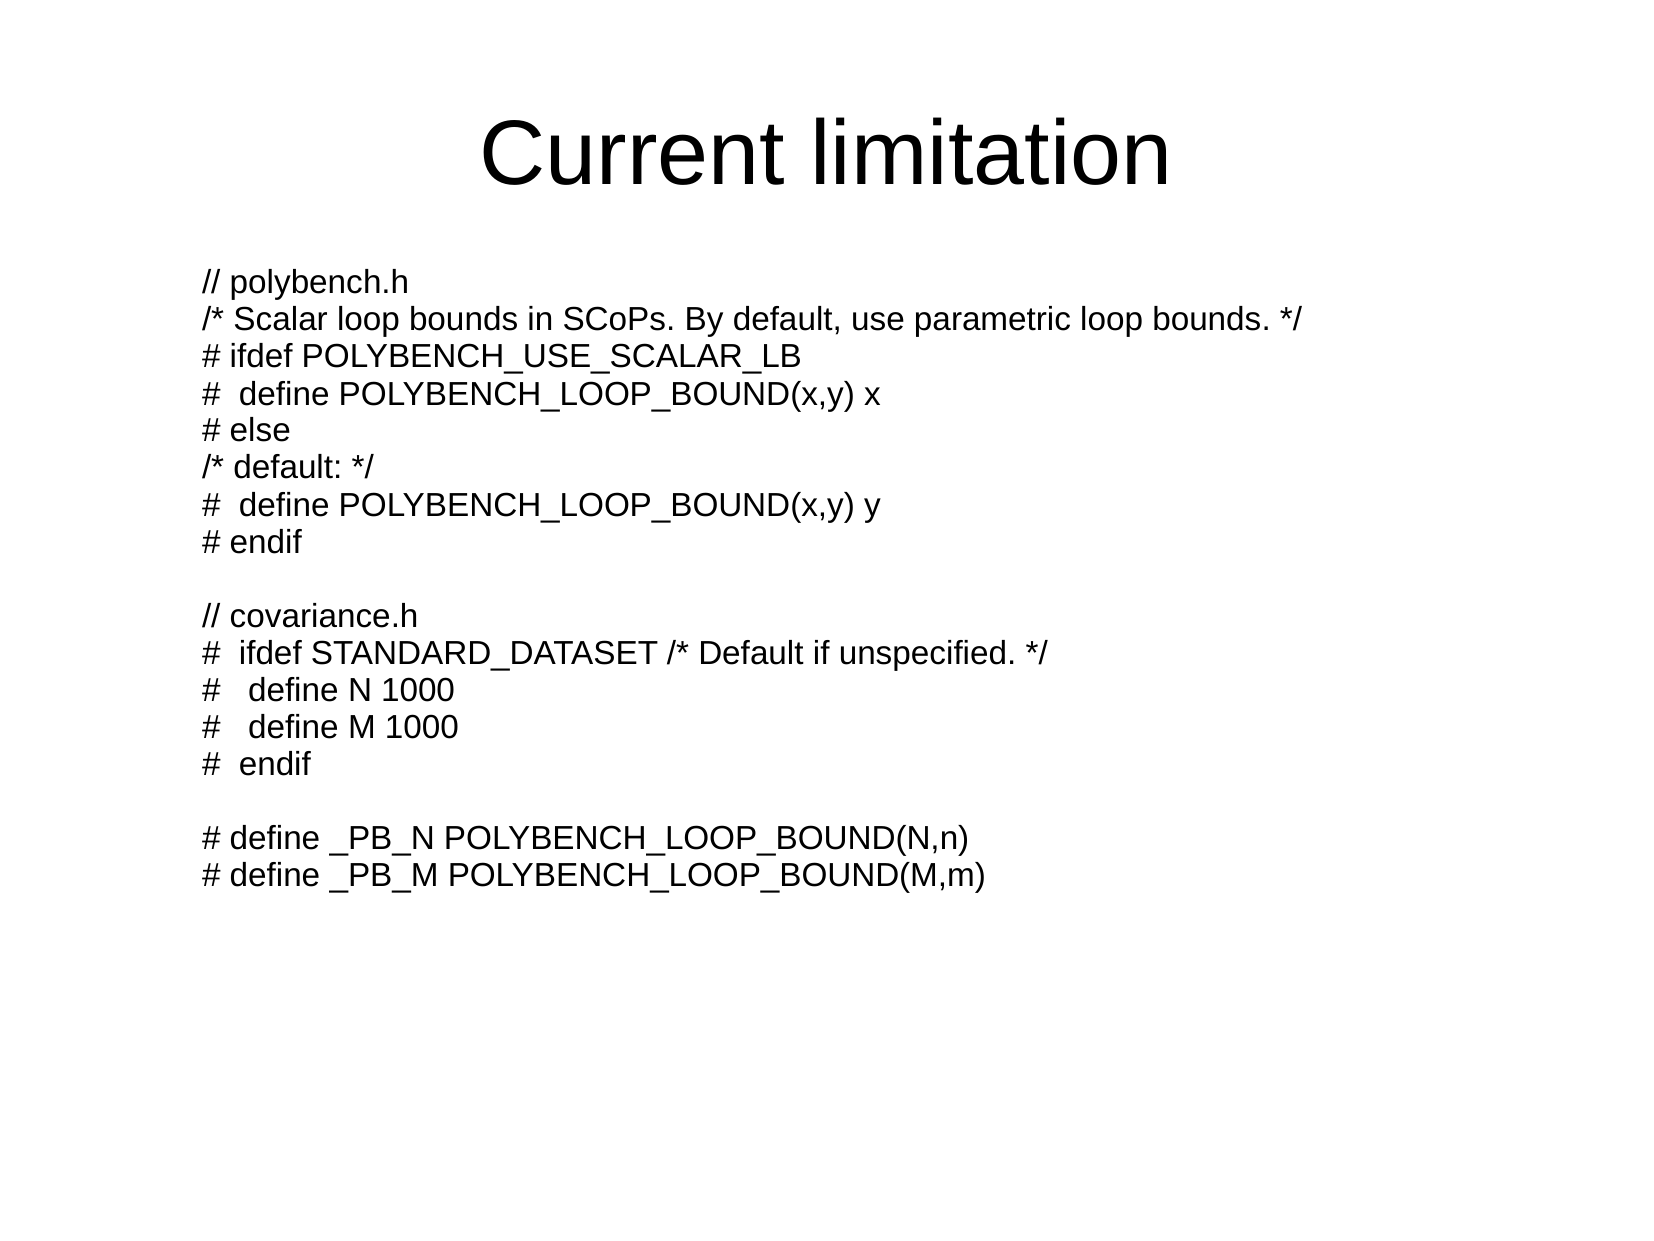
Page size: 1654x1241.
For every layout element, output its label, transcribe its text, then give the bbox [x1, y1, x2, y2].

text_box // polybench.h /* Scalar loop bounds in SCoPs. By default, use parametric loop bounds. */ # ifdef POLYBENCH_USE_SCALAR_LB # define POLYBENCH_LOOP_BOUND(x,y) x # else /* default: */ # define POLYBENCH_LOOP_BOUND(x,y) y # endif // covariance.h # ifdef STANDARD_DATASET /* Default if unspecified. */ # define N 1000 # define M 1000 # endif # define _PB_N POLYBENCH_LOOP_BOUND(N,n) # define _PB_M POLYBENCH_LOOP_BOUND(M,m) [187, 256, 1456, 938]
title Current limitation [82, 49, 1571, 257]
